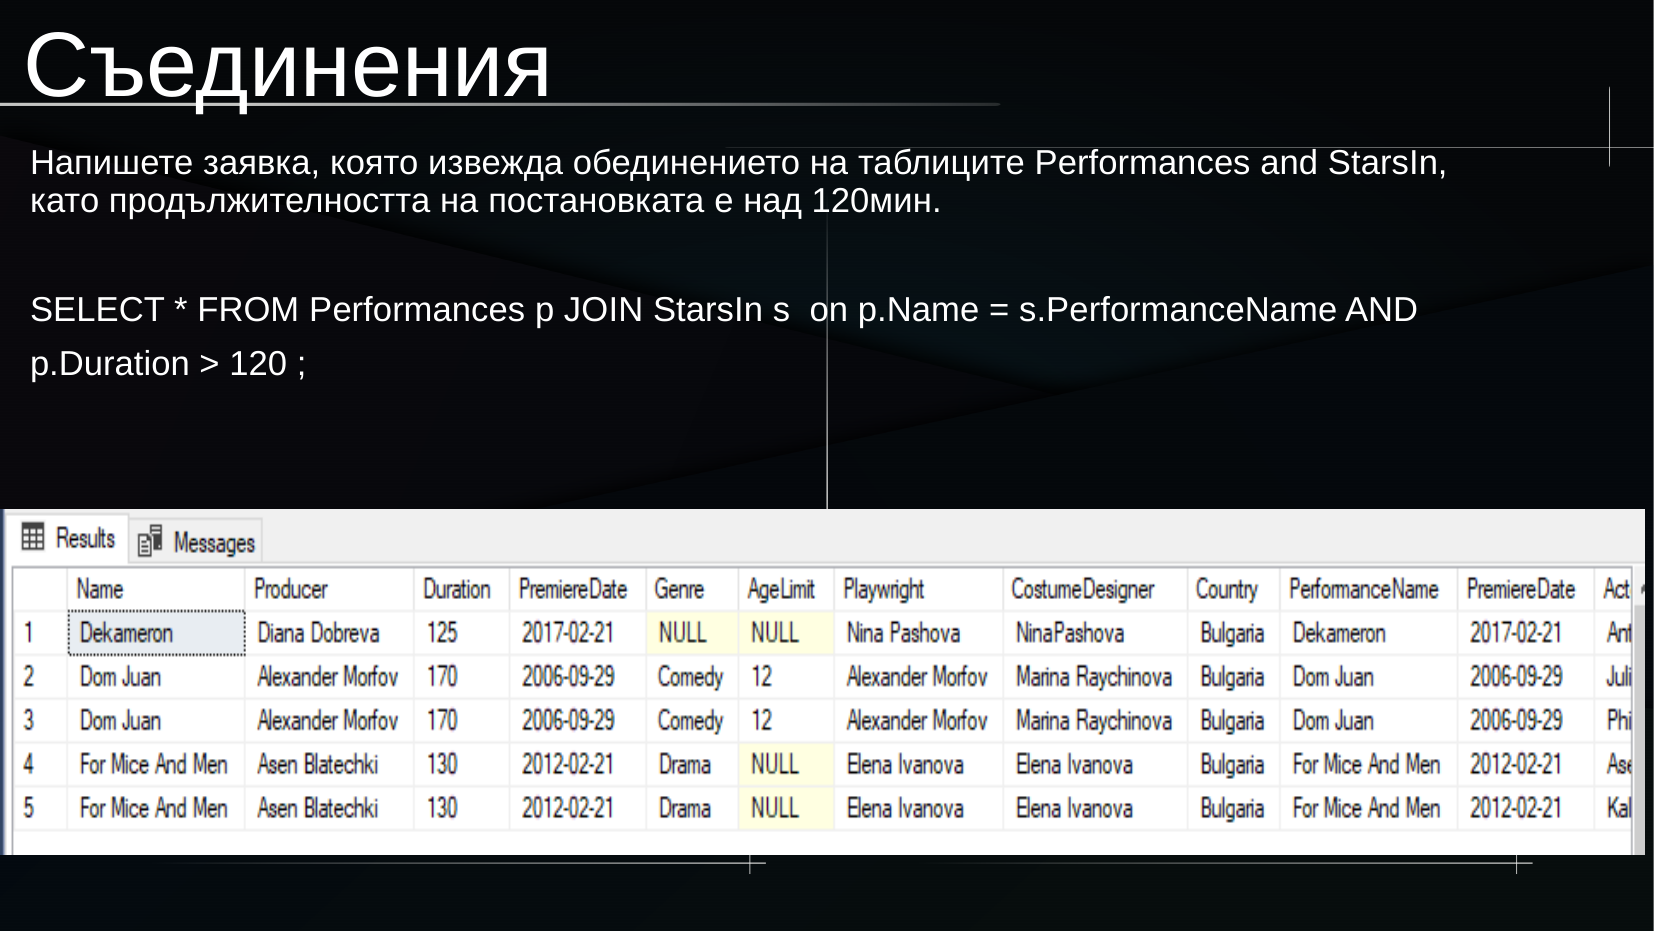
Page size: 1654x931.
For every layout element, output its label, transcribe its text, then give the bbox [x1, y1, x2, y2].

title Съединения [23, 11, 1589, 119]
picture [0, 0, 1654, 931]
list Напишете заявка, която извежда обединението на таблиците Performances and StarsIn, като продължителността на постановката е над 120мин. SELECT * FROM Performances p JOIN StarsIn s on p.Name = s.PerformanceName AND p.Duration > 120 ; [30, 142, 1519, 391]
